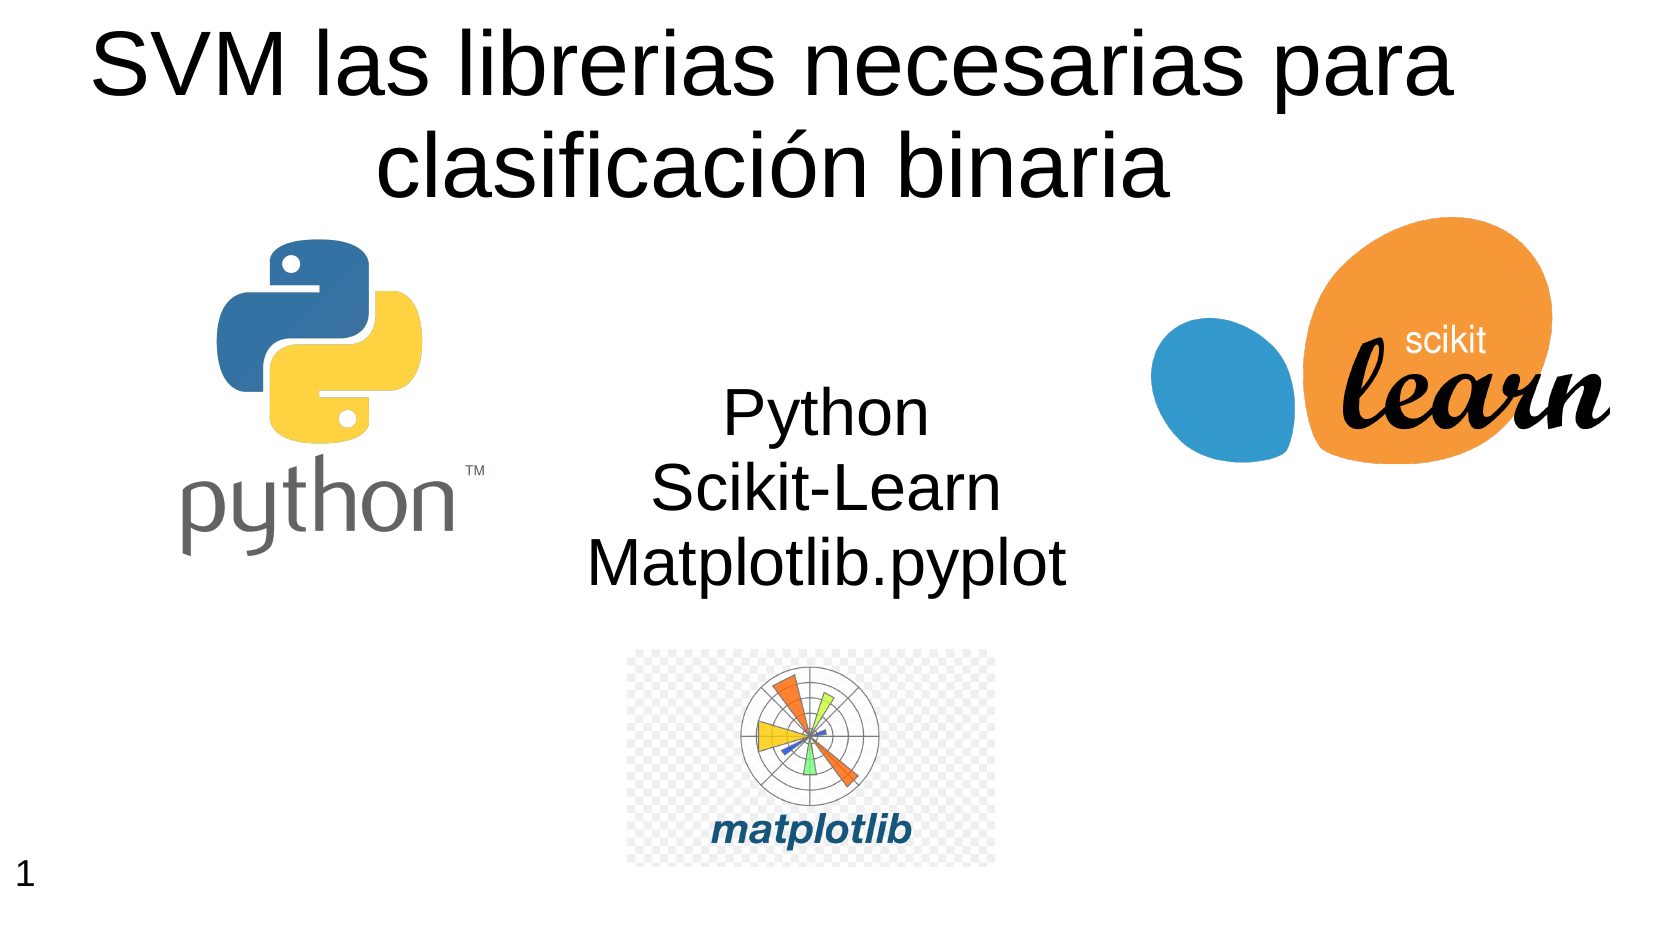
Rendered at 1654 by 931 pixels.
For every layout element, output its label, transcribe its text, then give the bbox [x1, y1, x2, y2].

picture [29, 236, 609, 562]
text_box <number> [0, 845, 628, 916]
subtitle Python Scikit-Learn Matplotlib.pyplot [82, 217, 1571, 758]
picture [1151, 217, 1610, 464]
title SVM las librerias necesarias para clasificación binaria [29, 12, 1518, 218]
picture [627, 649, 995, 867]
